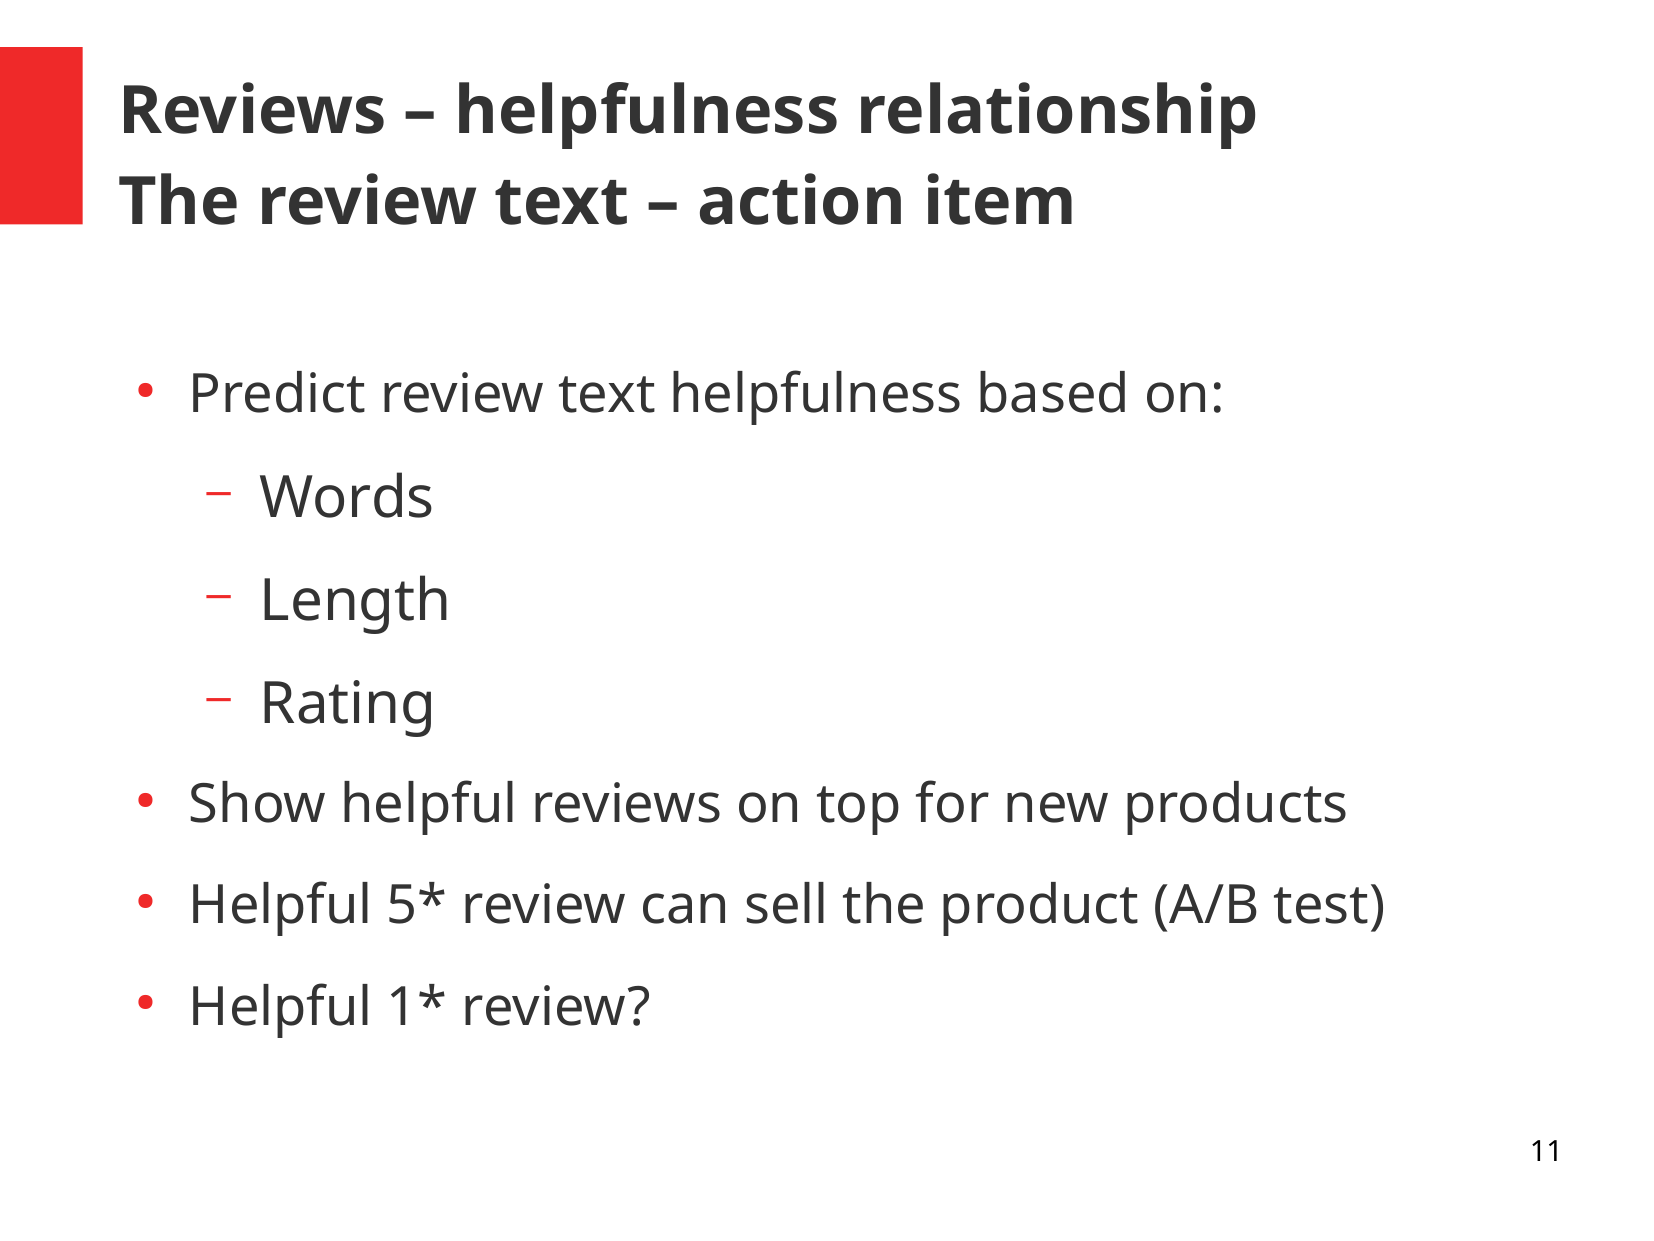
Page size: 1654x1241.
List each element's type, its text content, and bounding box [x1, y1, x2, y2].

list Predict review text helpfulness based on: Words Length Rating Show helpful reviews on top for new products Helpful 5* review can sell the product (A/B test) Helpful 1* review? [118, 354, 1536, 1074]
title Reviews – helpfulness relationship The review text – action item [118, 49, 1571, 257]
